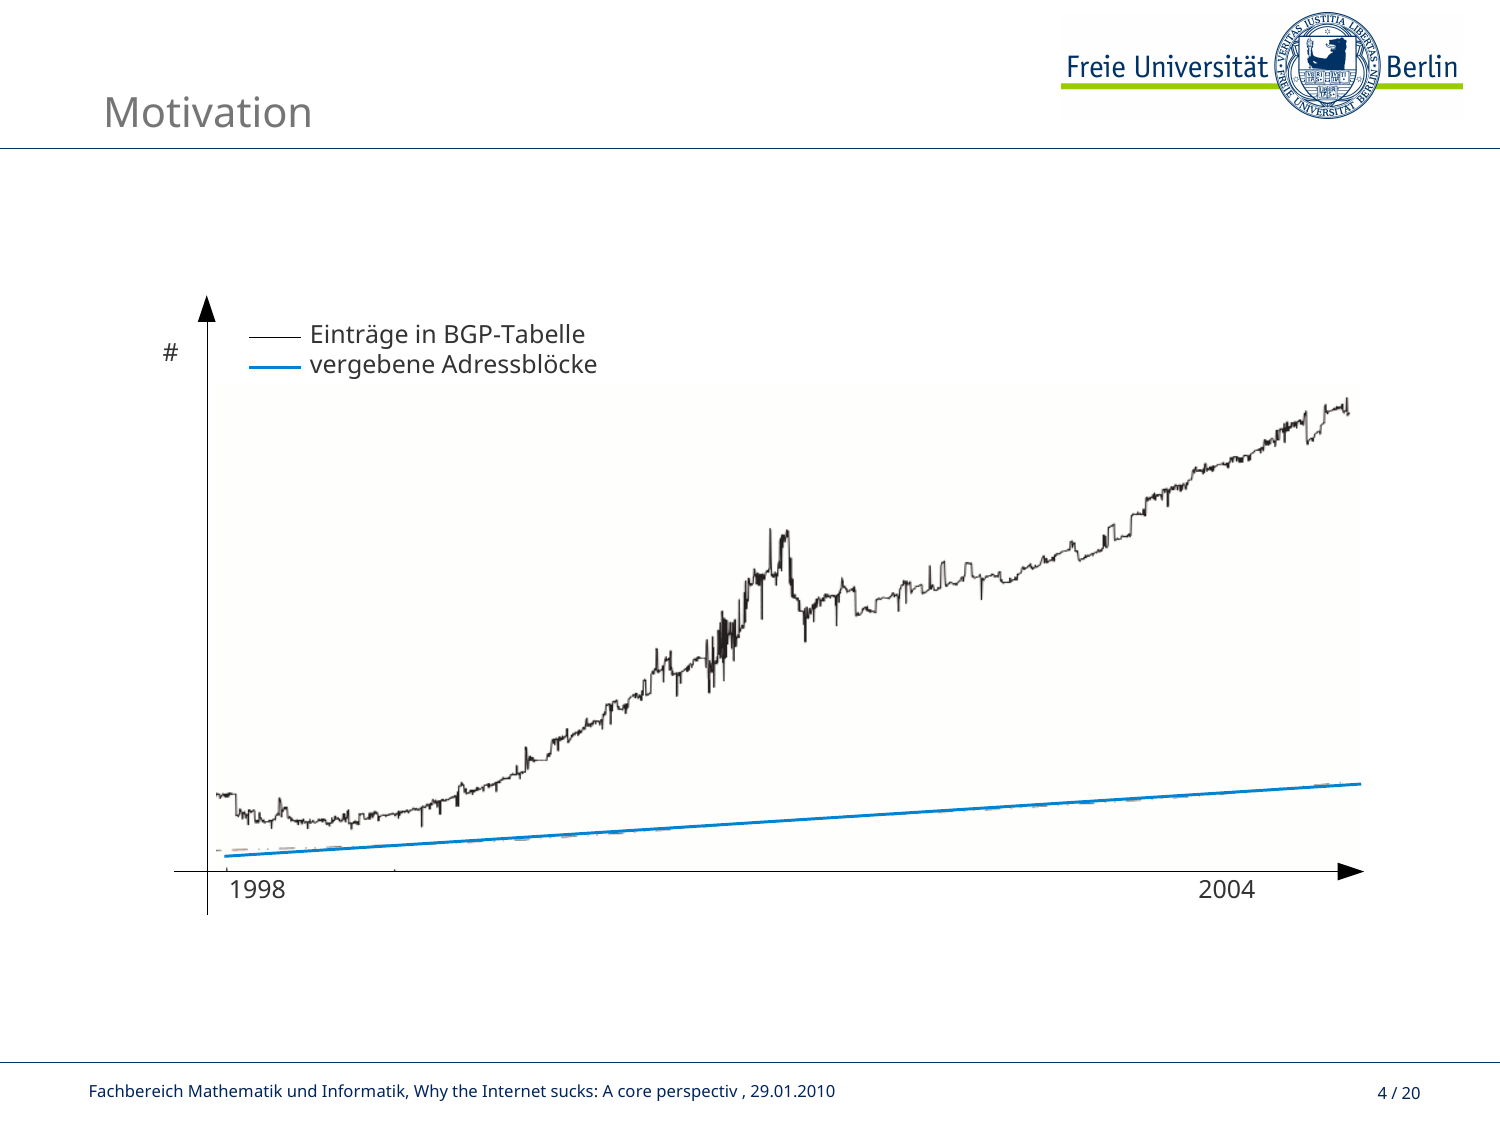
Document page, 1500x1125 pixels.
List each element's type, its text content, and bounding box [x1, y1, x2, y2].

text_box # [147, 329, 299, 473]
text_box Einträge in BGP-Tabelle vergebene Adressblöcke [295, 310, 891, 532]
text_box 2004 [1183, 866, 1345, 1010]
picture [1061, 12, 1463, 119]
picture [216, 383, 1359, 871]
title Motivation [88, 79, 1275, 150]
text_box 1998 [214, 866, 376, 1010]
